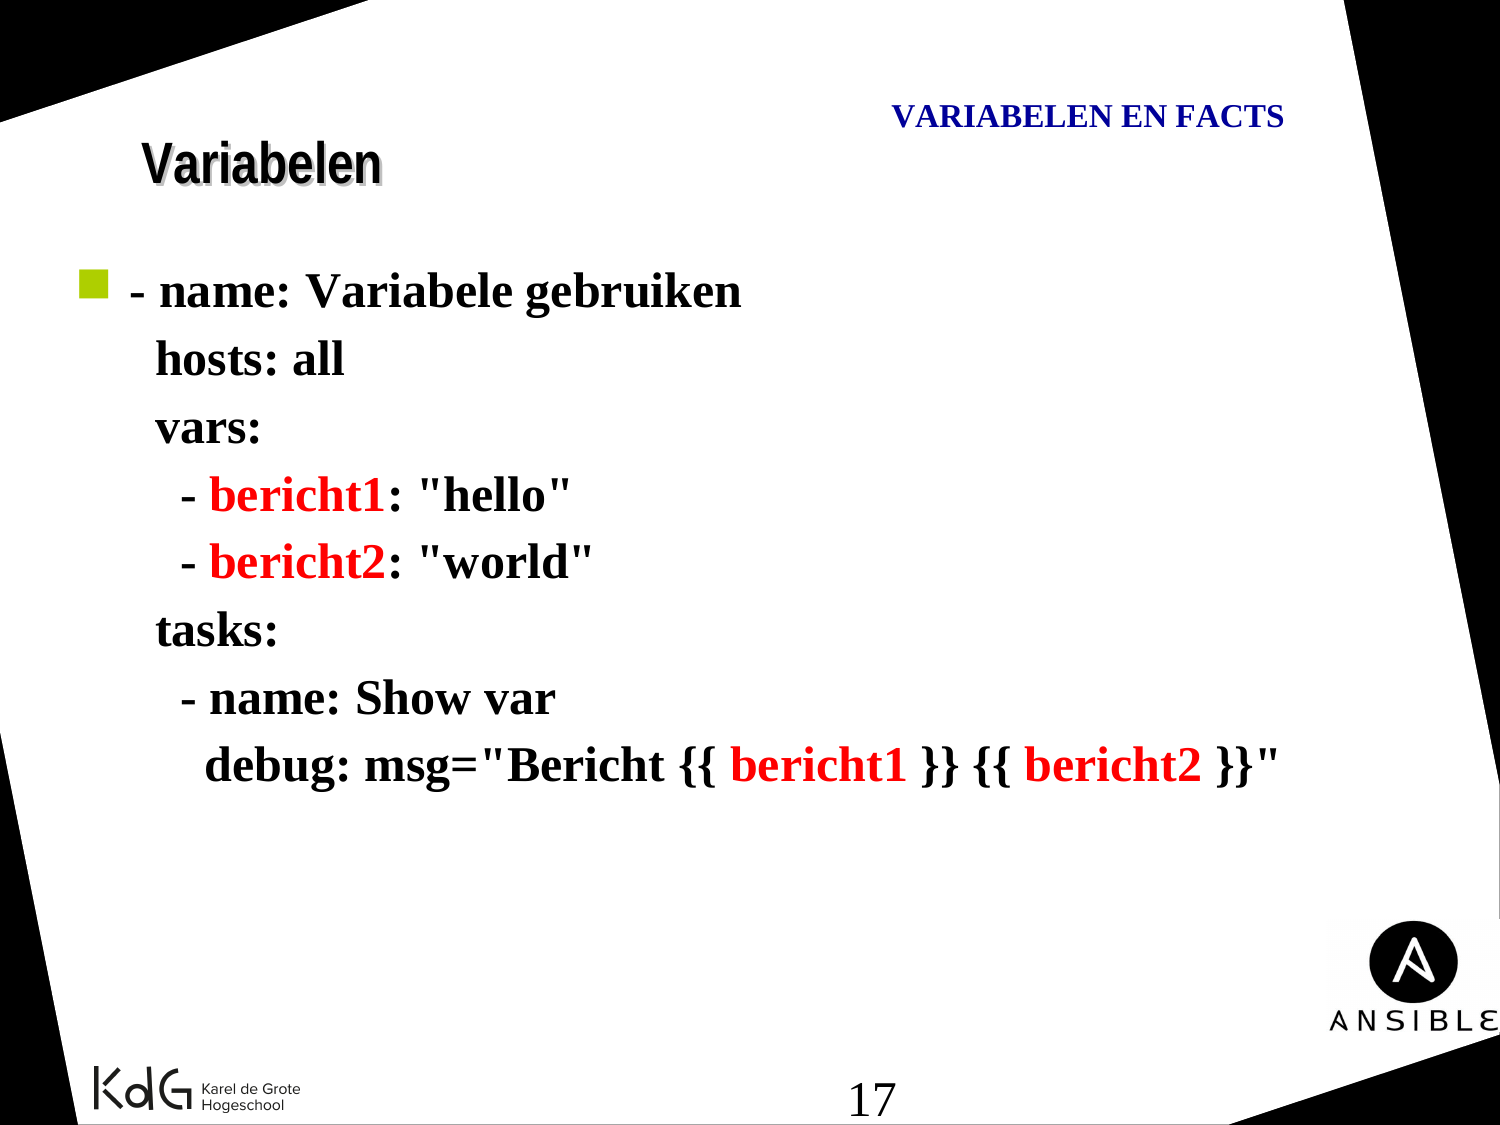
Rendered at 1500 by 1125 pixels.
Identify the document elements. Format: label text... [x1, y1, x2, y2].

picture [94, 1066, 300, 1113]
list - name: Variabele gebruiken hosts: all vars: - bericht1: "hello" - bericht2: "world" tasks: - name: Show var debug: msg="Bericht {{ bericht1 }} {{ bericht2 }}" [75, 263, 1425, 1064]
title Variabelen [141, 72, 1447, 253]
picture [1425, 919, 1500, 1032]
text_box VARIABELEN EN FACTS [778, 89, 1358, 144]
